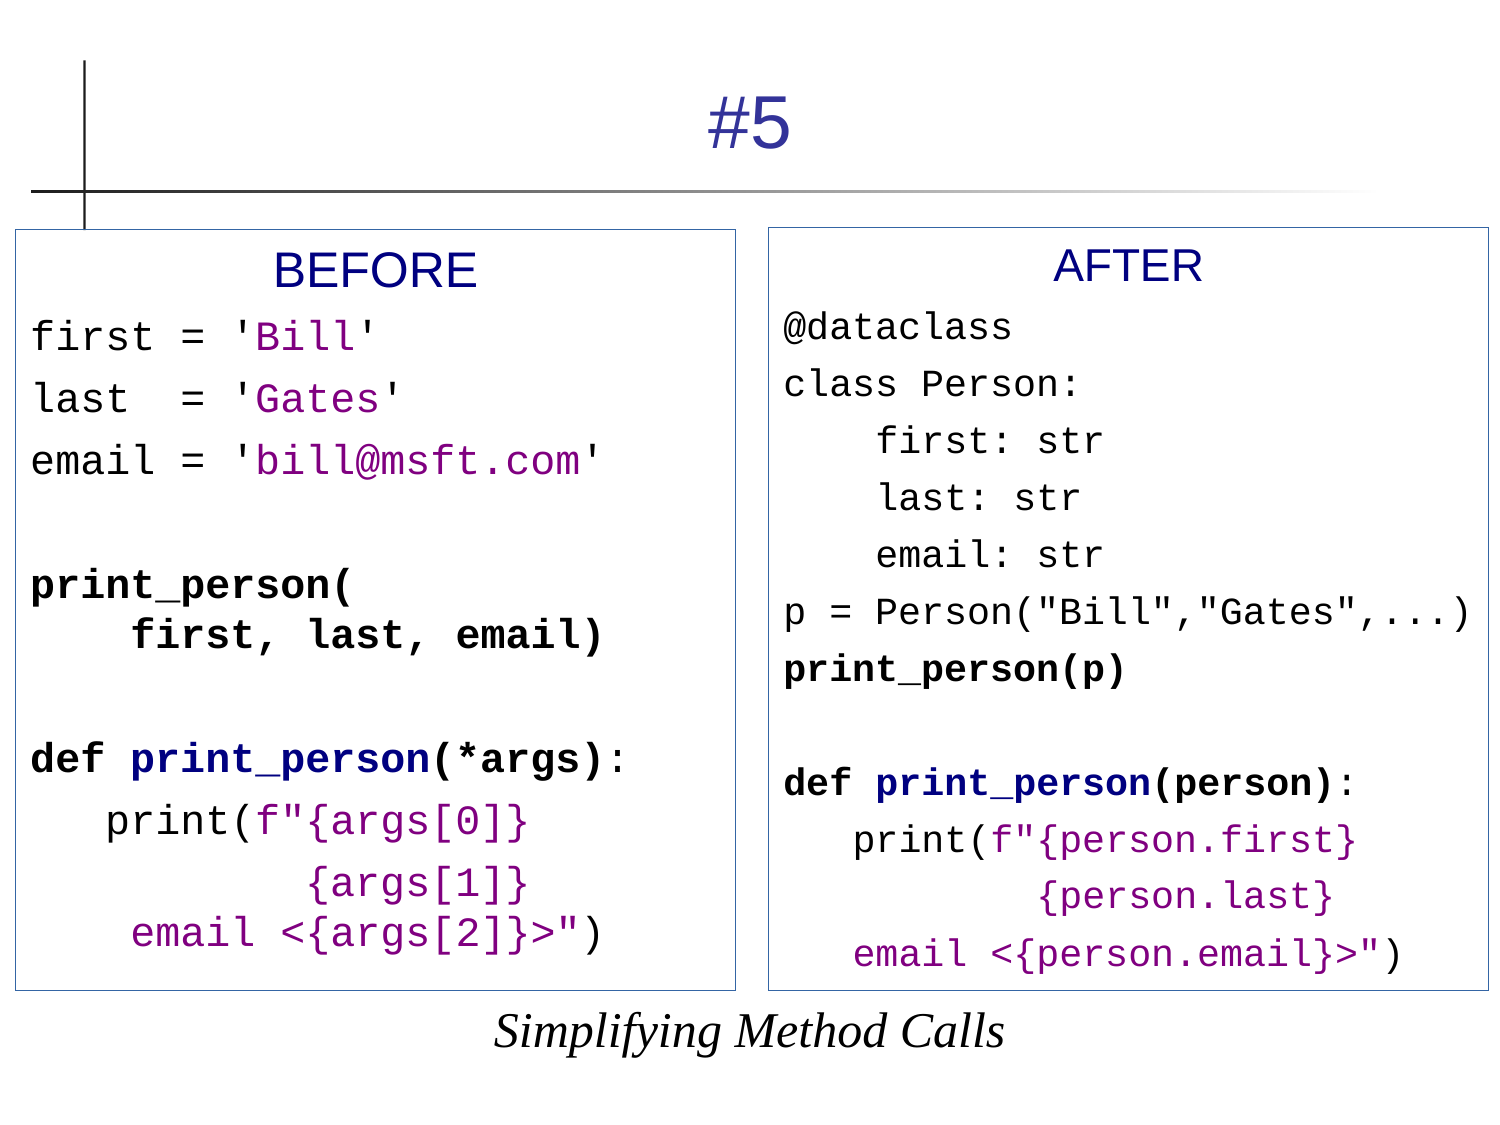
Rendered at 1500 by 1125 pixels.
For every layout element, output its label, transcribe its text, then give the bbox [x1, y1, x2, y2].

list AFTER @dataclass class Person: first: str last: str email: str p = Person("Bill","Gates",...) print_person(p) def print_person(person): print(f"{person.first} {person.last} email <{person.email}>") [768, 227, 1489, 991]
text_box Simplifying Method Calls [165, 990, 1336, 1065]
list BEFORE first = 'Bill' last = 'Gates' email = 'bill@msft.com' print_person( first, last, email) def print_person(*args): print(f"{args[0]} {args[1]} email <{args[2]}>") [15, 229, 736, 991]
title #5 [50, 37, 1450, 201]
